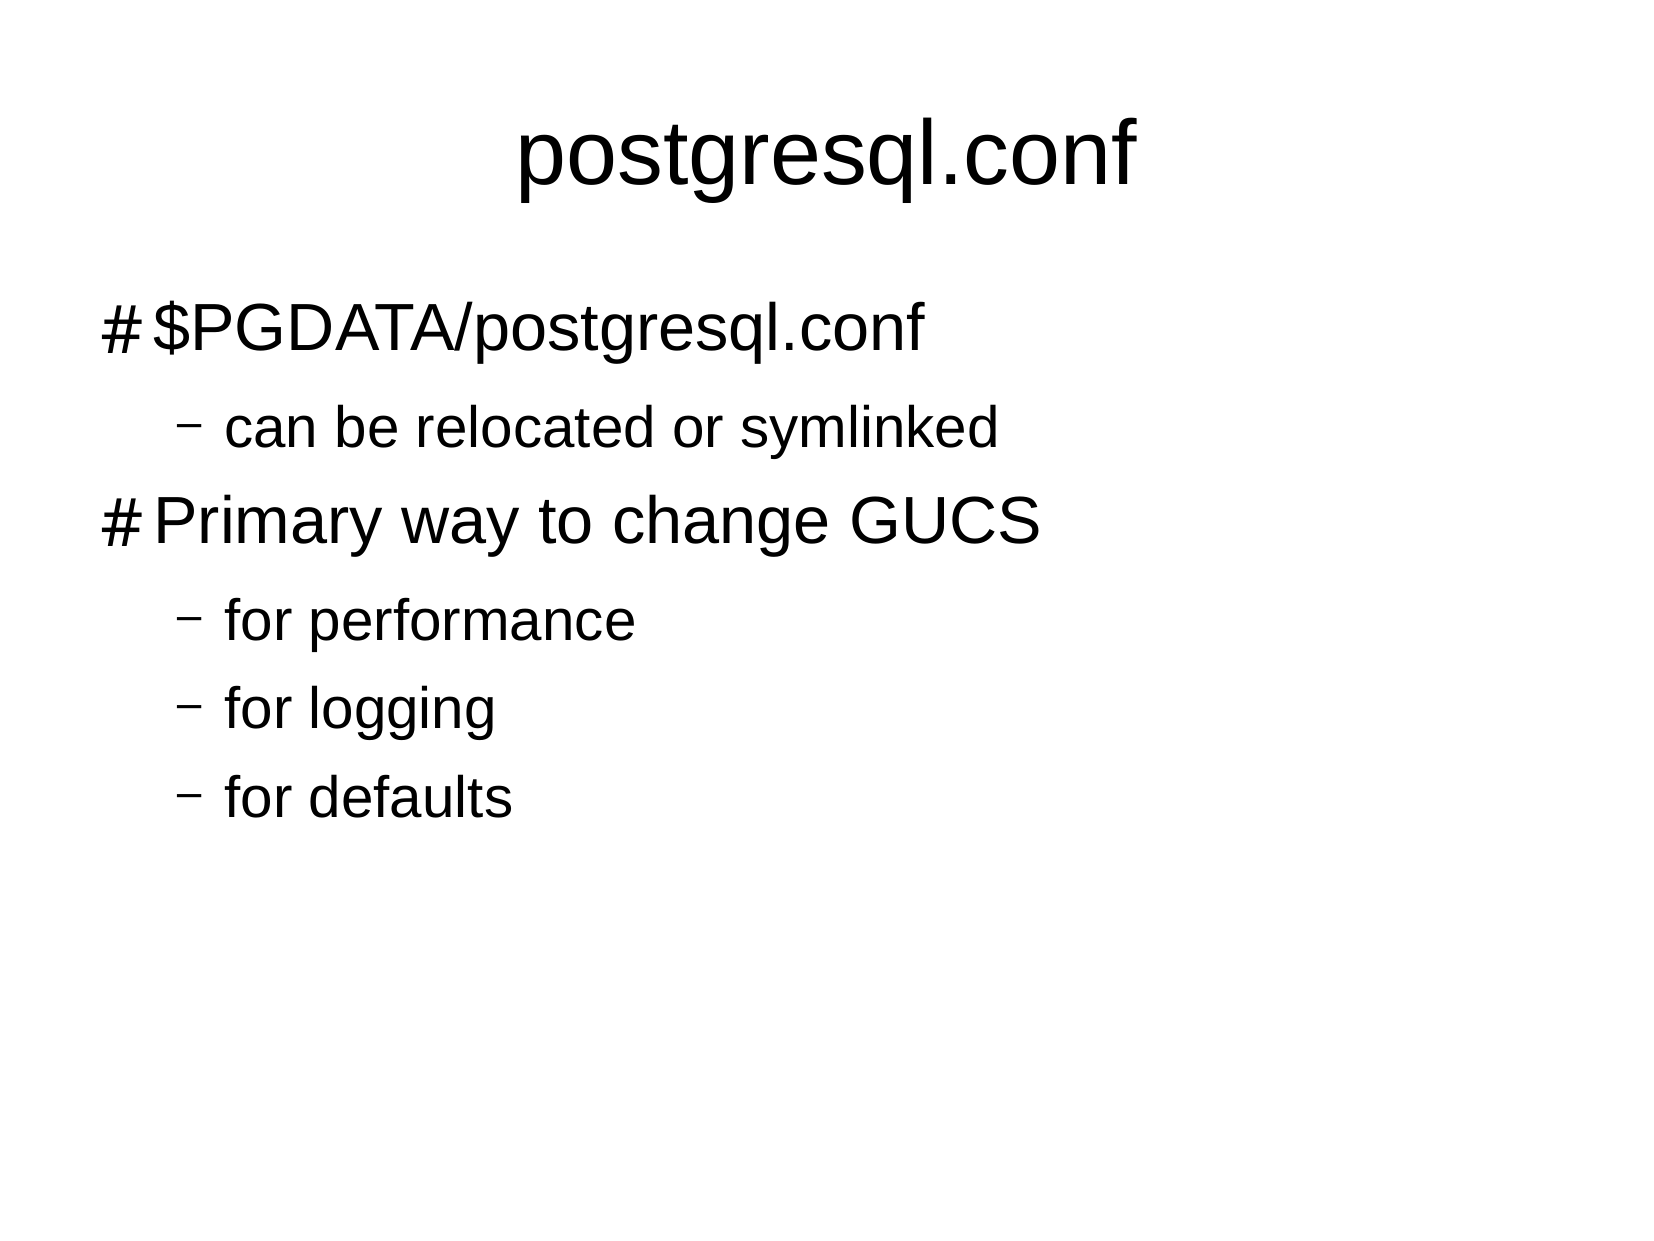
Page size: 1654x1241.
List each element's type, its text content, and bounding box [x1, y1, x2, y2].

title postgresql.conf [82, 49, 1571, 257]
list $PGDATA/postgresql.conf can be relocated or symlinked Primary way to change GUCS for performance for logging for defaults [82, 290, 1571, 1109]
